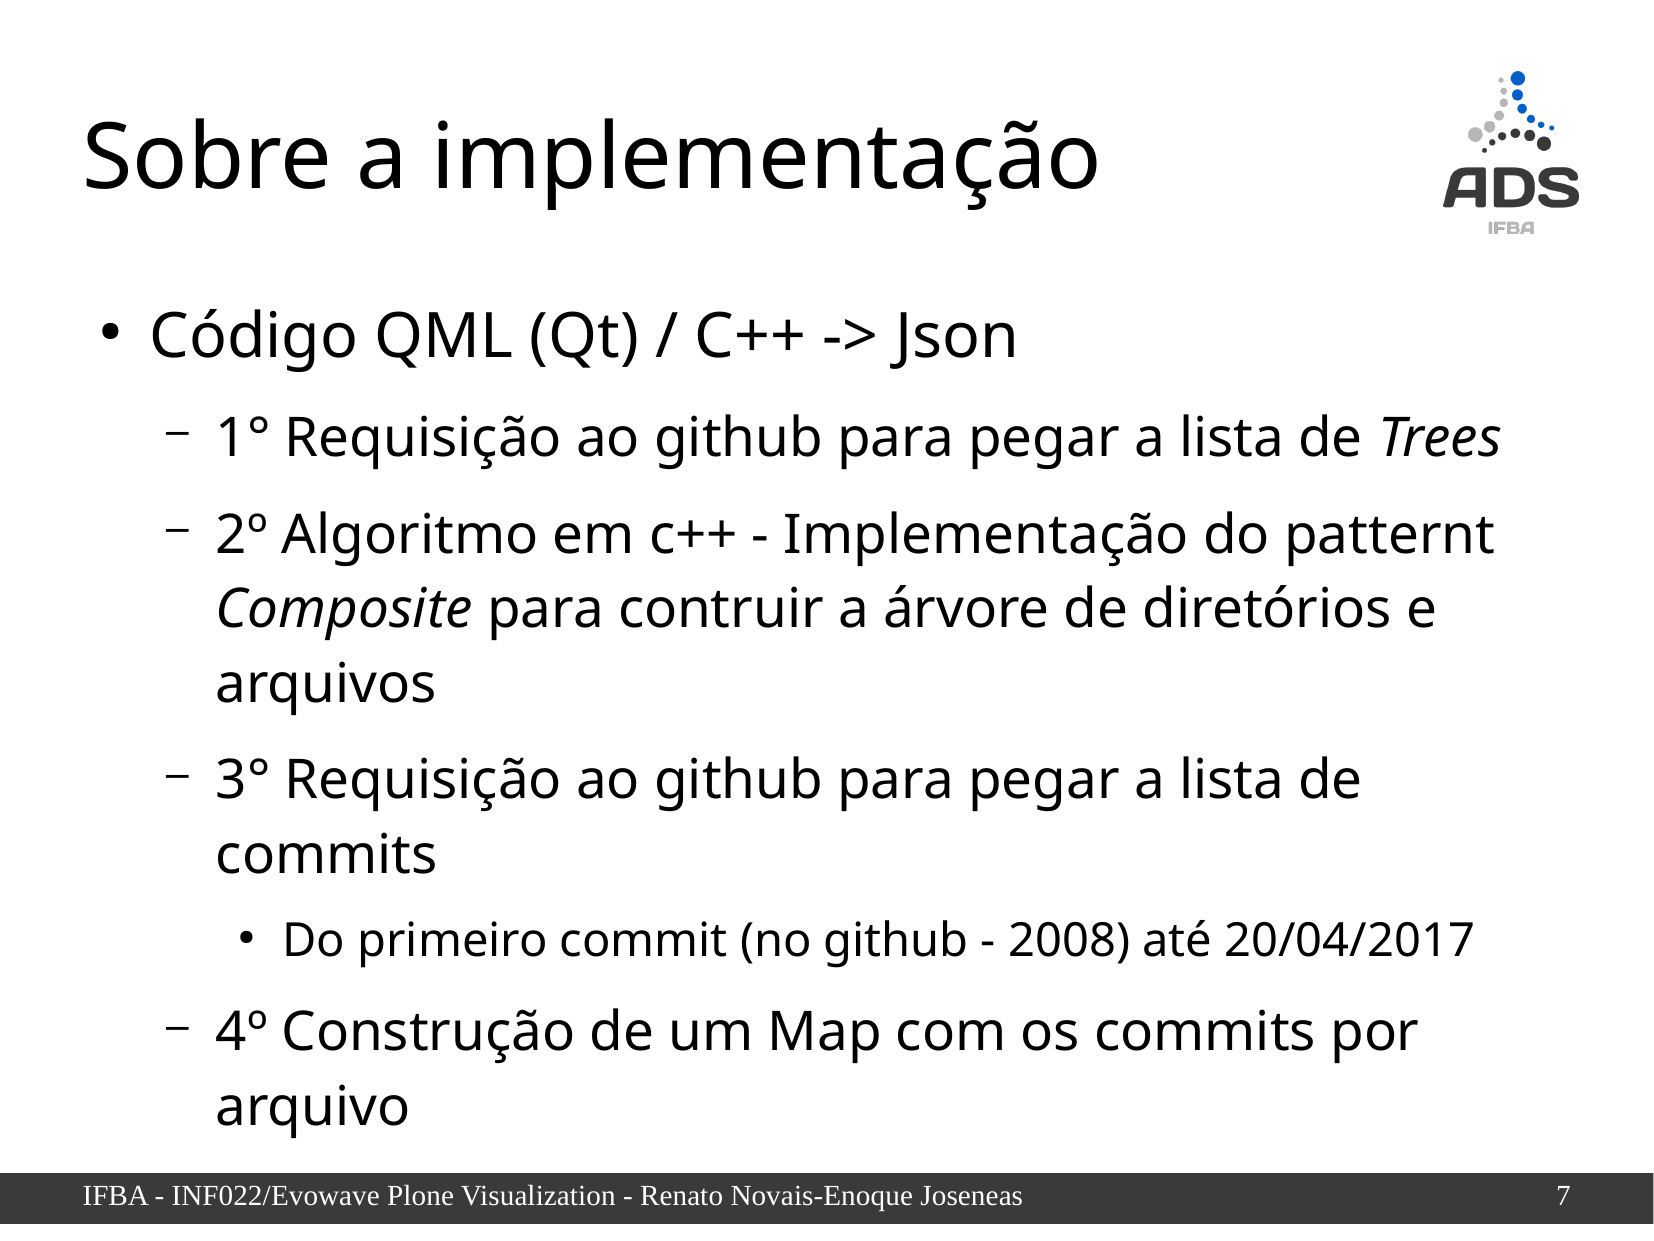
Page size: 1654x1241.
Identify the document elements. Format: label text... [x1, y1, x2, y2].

title Sobre a implementação [82, 49, 1426, 257]
picture [1443, 71, 1579, 234]
list Código QML (Qt) / C++ -> Json 1° Requisição ao github para pegar a lista de Trees 2º Algoritmo em c++ - Implementação do patternt Composite para contruir a árvore de diretórios e arquivos 3° Requisição ao github para pegar a lista de commits Do primeiro commit (no github - 2008) até 20/04/2017 4º Construção de um Map com os commits por arquivo [82, 290, 1571, 1156]
